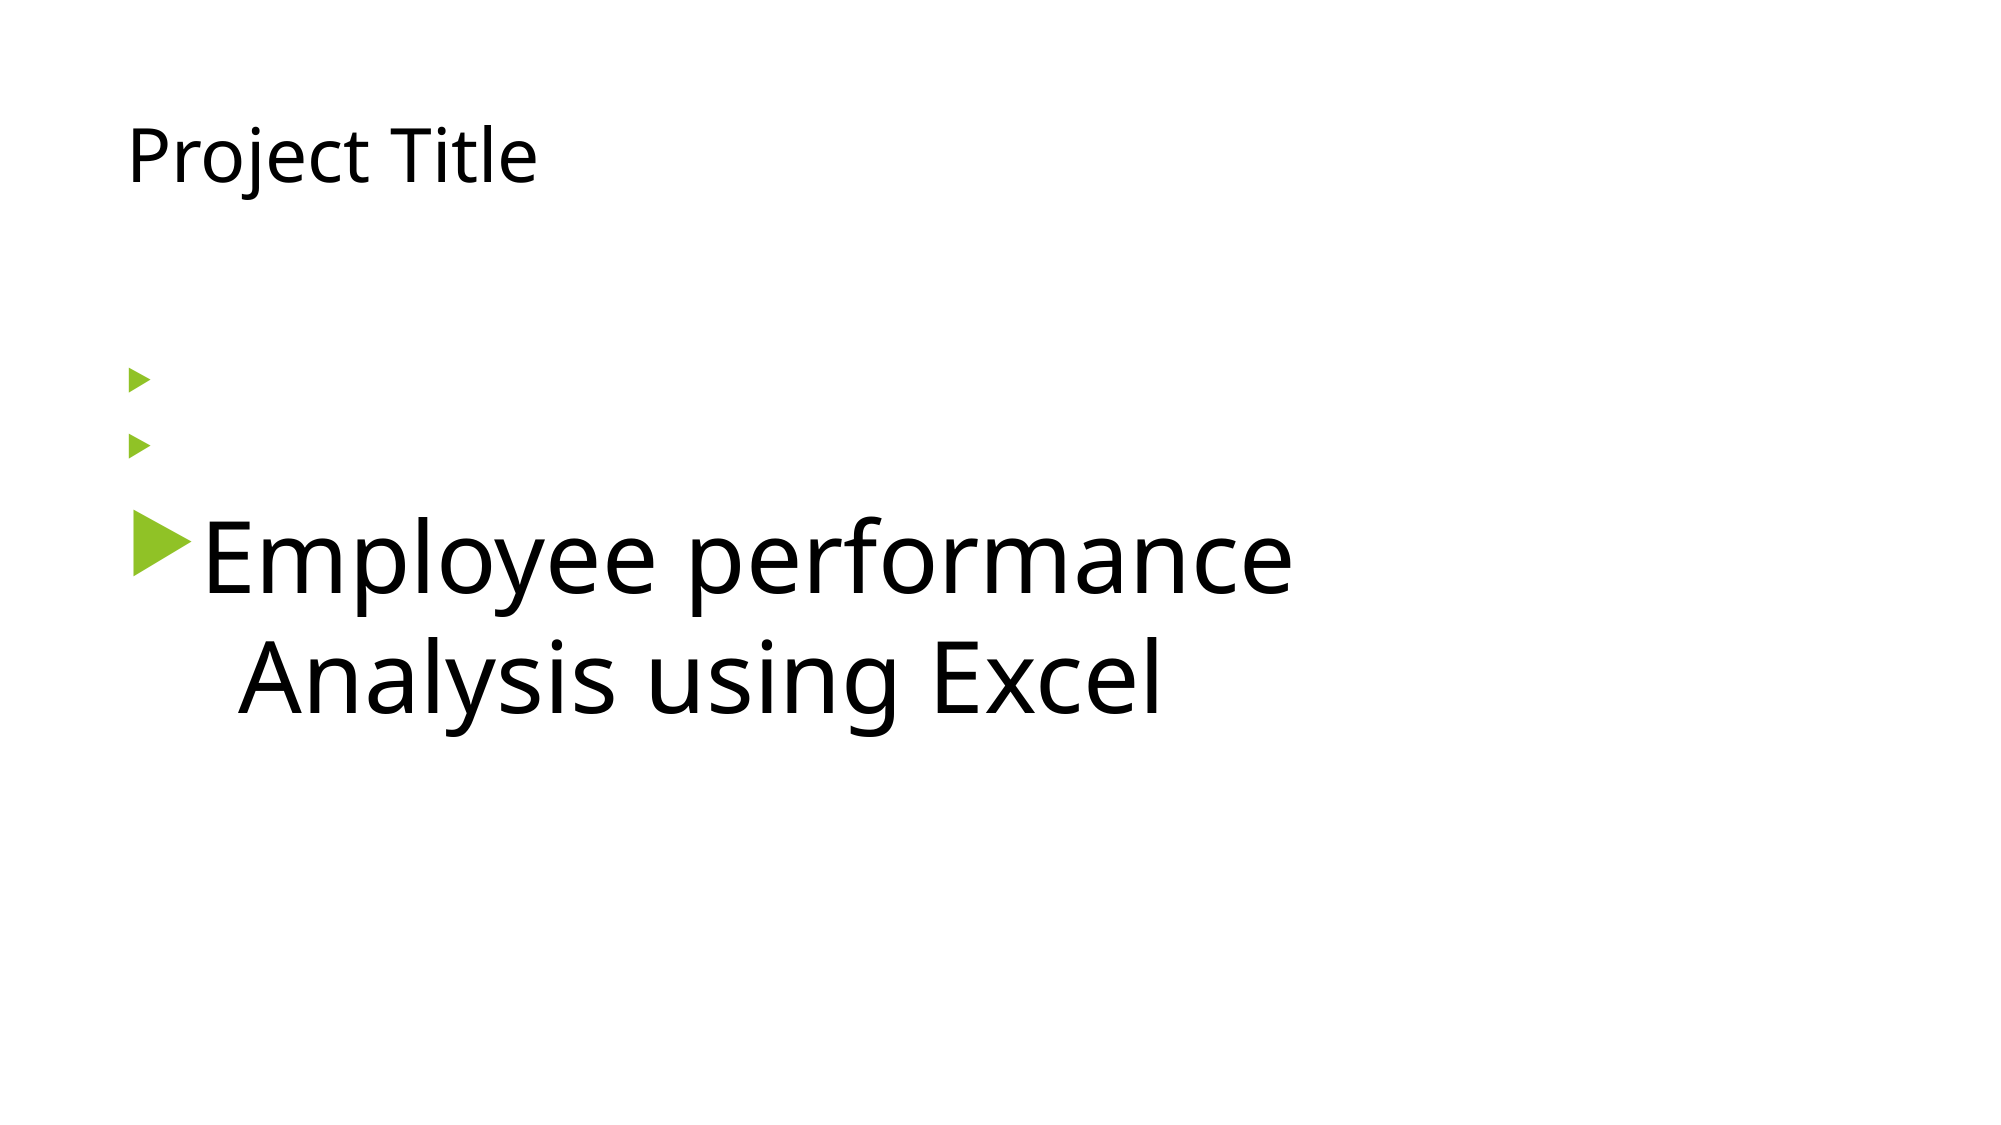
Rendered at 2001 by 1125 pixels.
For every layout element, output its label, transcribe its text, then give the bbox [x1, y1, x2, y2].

title Project Title [111, 99, 1522, 317]
list Employee performance Analysis using Excel [111, 354, 1522, 992]
